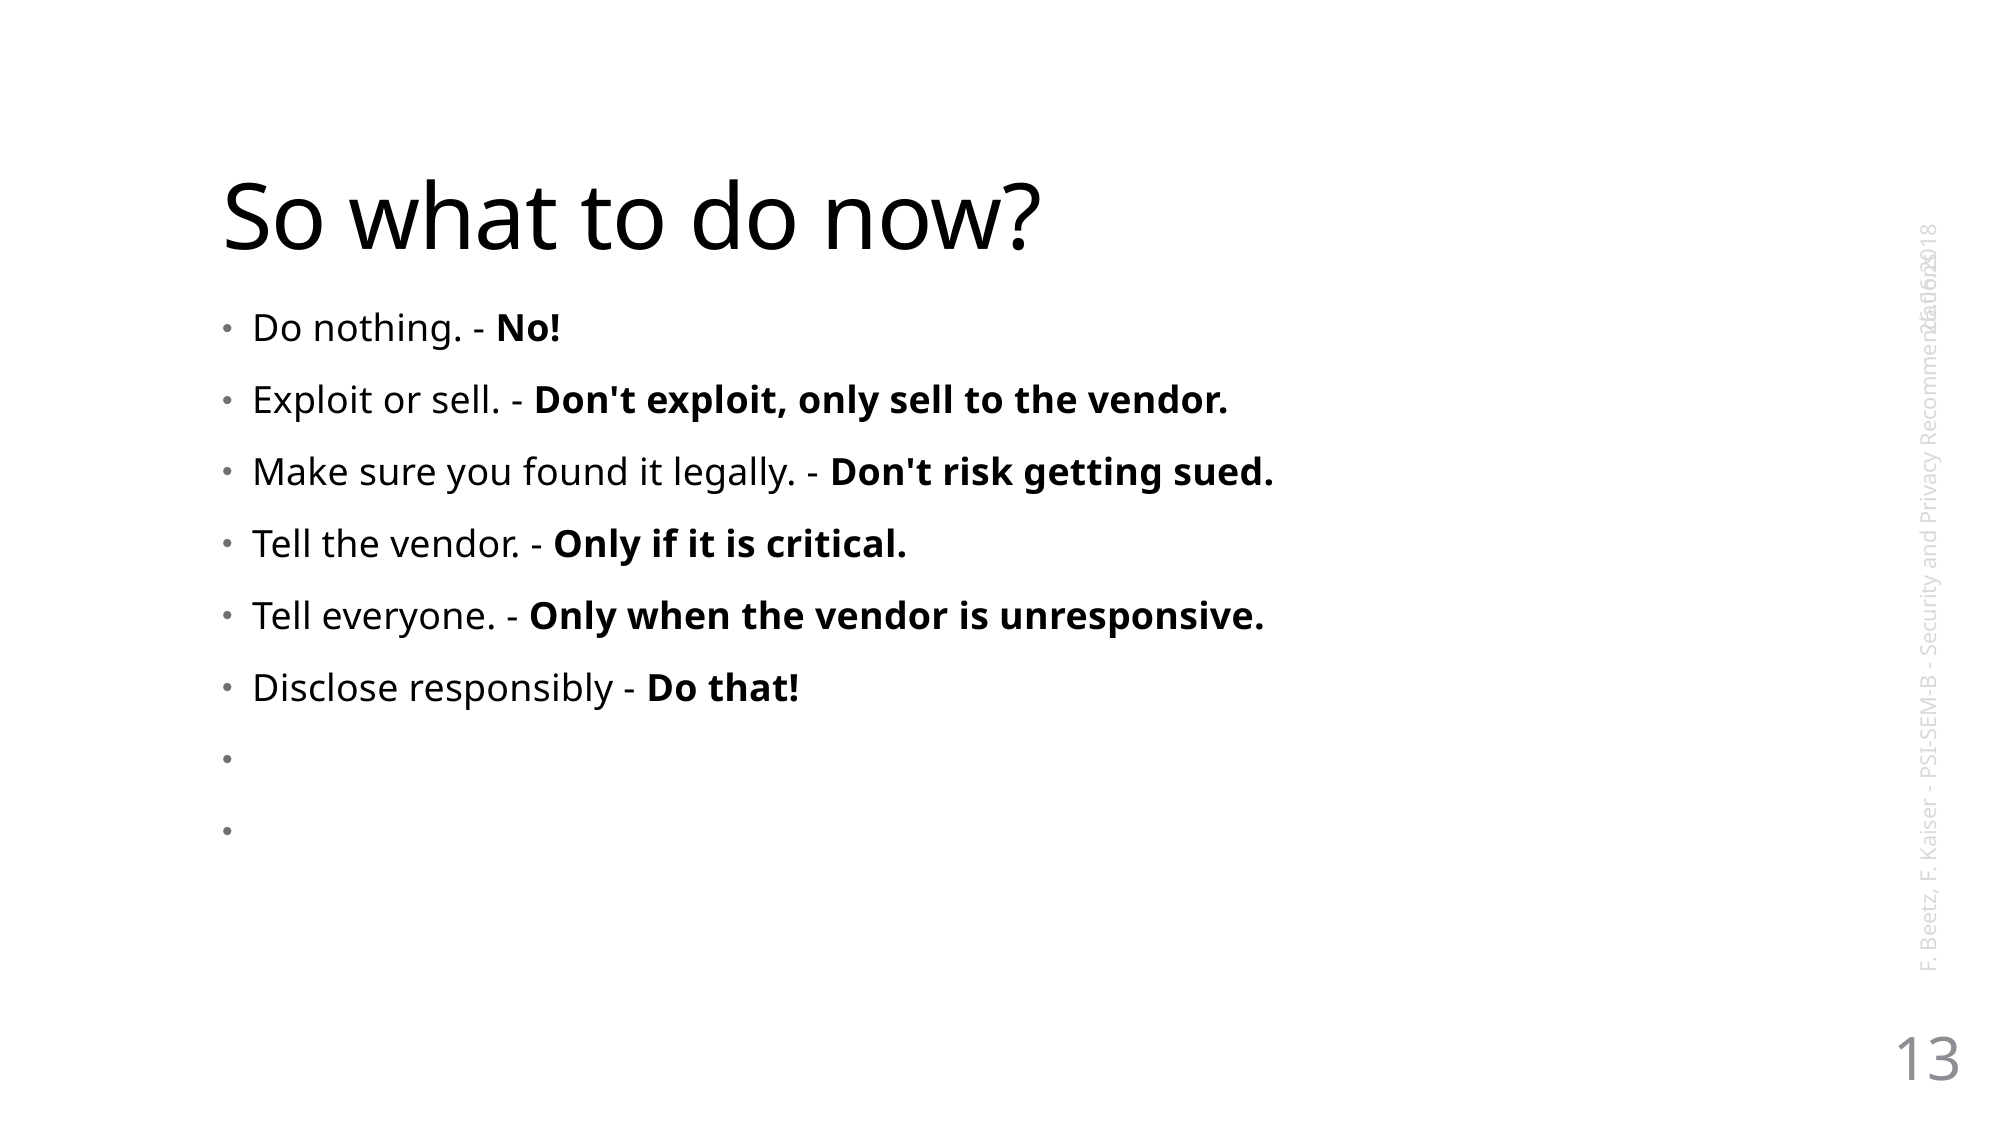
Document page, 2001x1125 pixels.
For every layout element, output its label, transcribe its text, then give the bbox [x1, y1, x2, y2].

footer F. Beetz, F. Kaiser - PSI-SEM-B - Security and Privacy Recommendations [1897, 37, 1958, 988]
list Do nothing. - No! Exploit or sell. - Don't exploit, only sell to the vendor. Make sure you found it legally. - Don't risk getting sued. Tell the vendor. - Only if it is critical. Tell everyone. - Only when the vendor is unresponsive. Disclose responsibly - Do that! [206, 299, 1617, 1014]
slide_number 14 [1852, 1012, 2000, 1110]
title So what to do now? [206, 60, 1797, 278]
